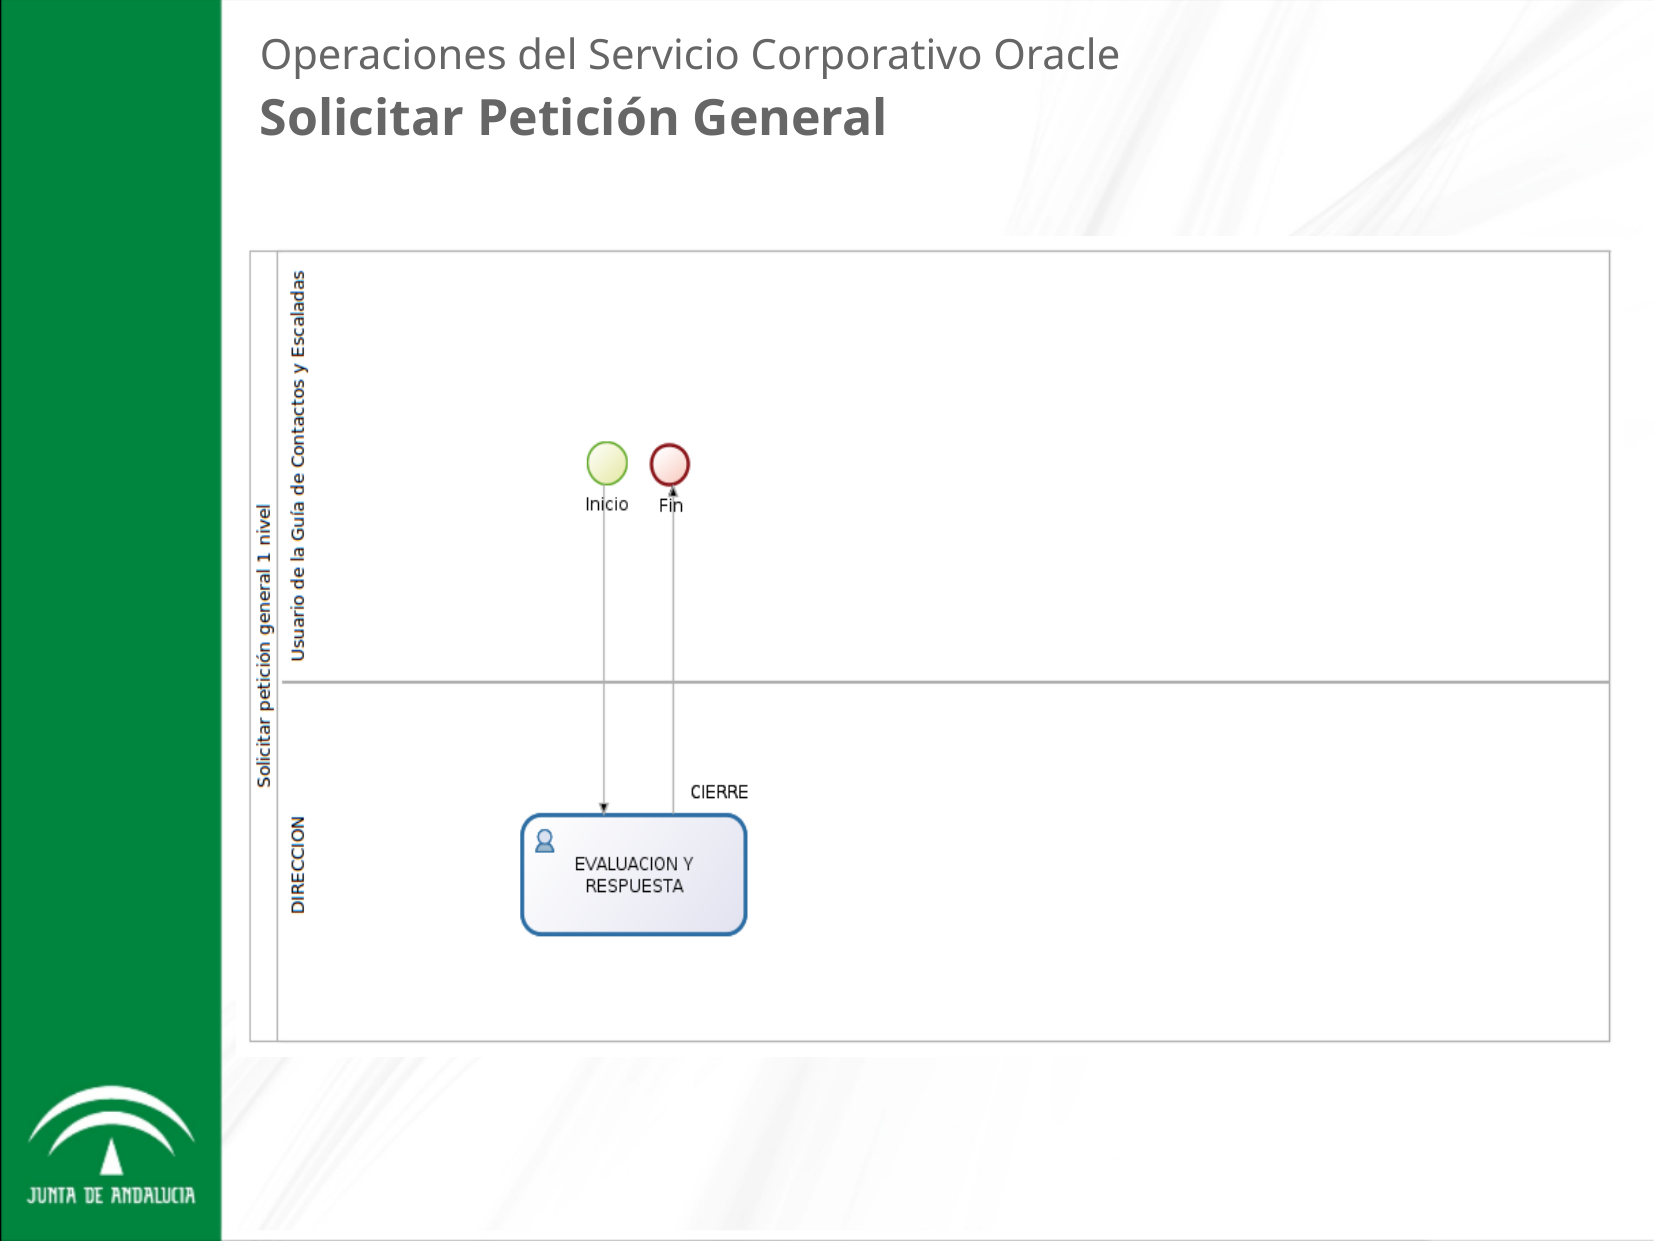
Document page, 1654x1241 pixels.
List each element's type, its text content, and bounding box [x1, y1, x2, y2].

picture [0, 0, 1654, 1241]
title Operaciones del Servicio Corporativo Oracle Solicitar Petición General [259, 35, 1577, 139]
